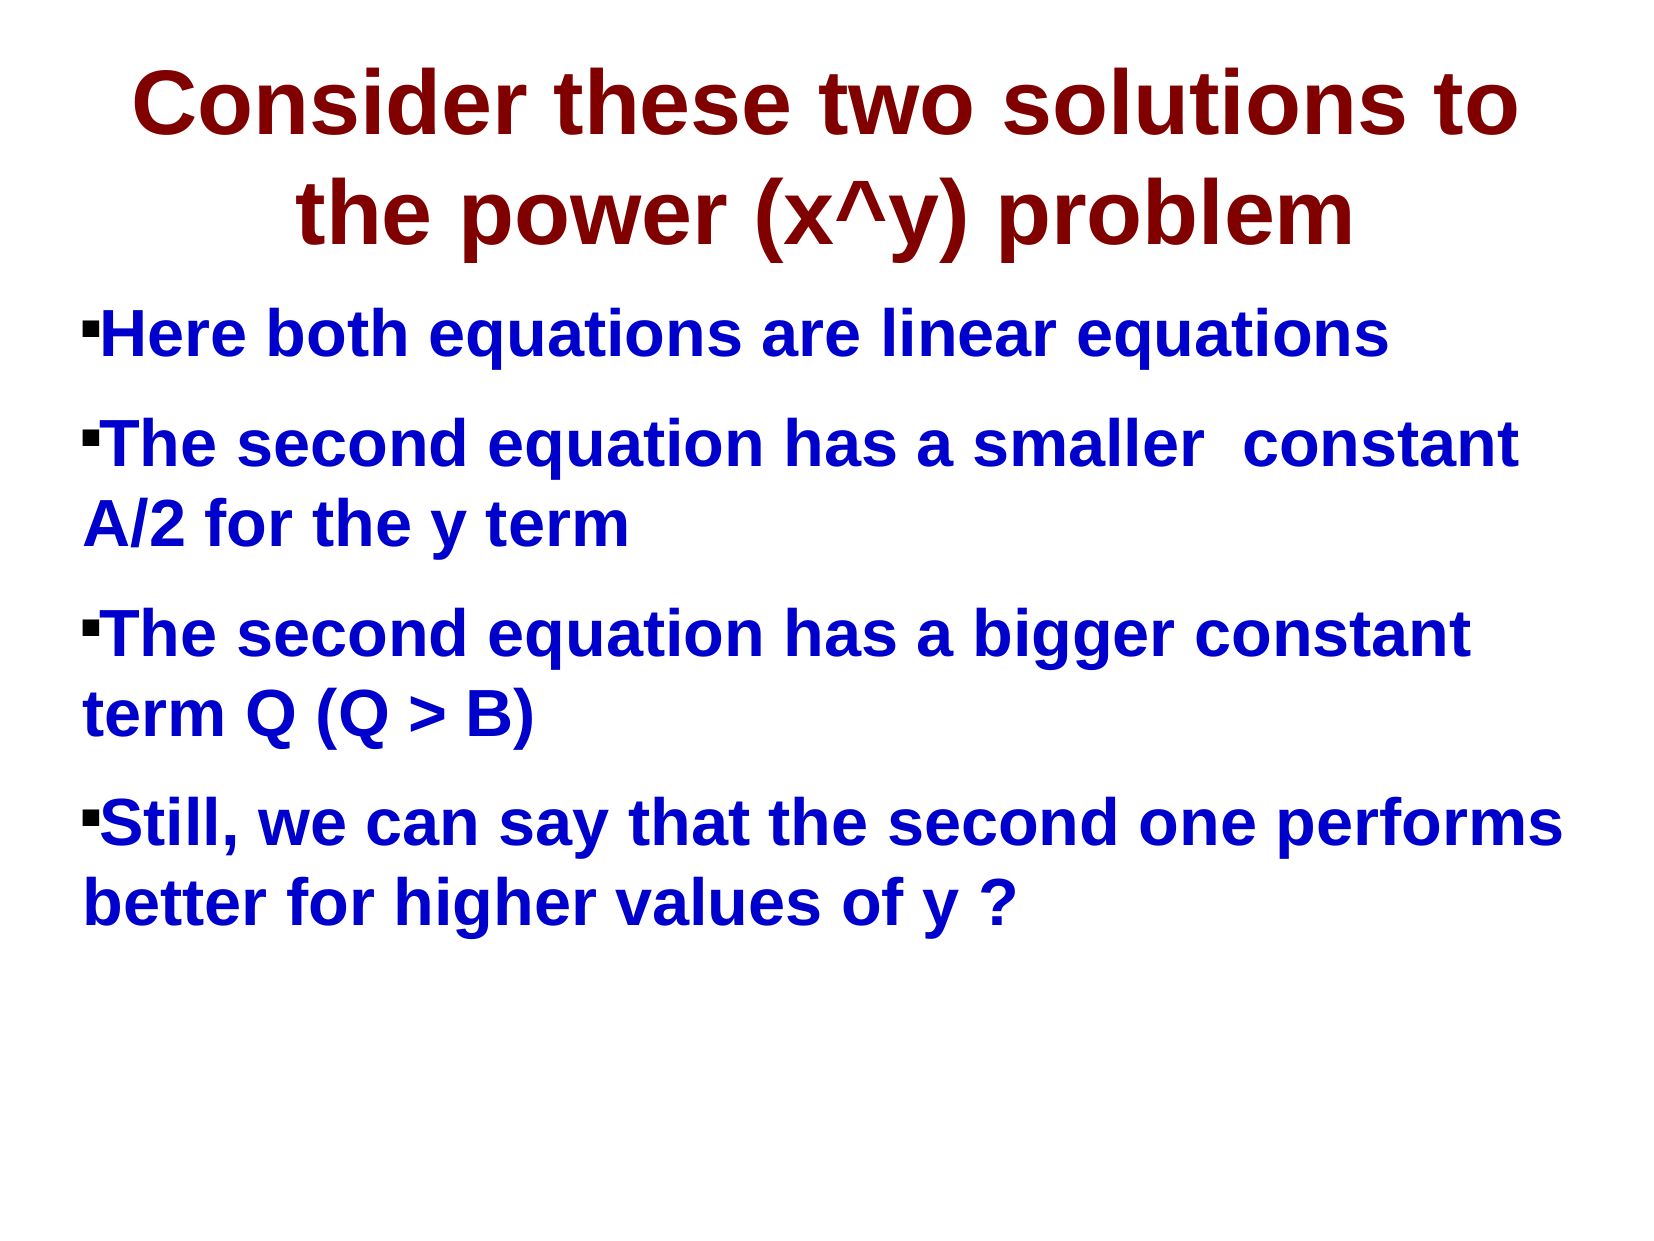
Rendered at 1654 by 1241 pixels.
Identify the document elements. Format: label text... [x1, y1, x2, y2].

list Here both equations are linear equations The second equation has a smaller constant A/2 for the y term The second equation has a bigger constant term Q (Q > B) Still, we can say that the second one performs better for higher values of y ? [82, 290, 1571, 1010]
title Consider these two solutions to the power (x^y) problem [82, 49, 1571, 257]
